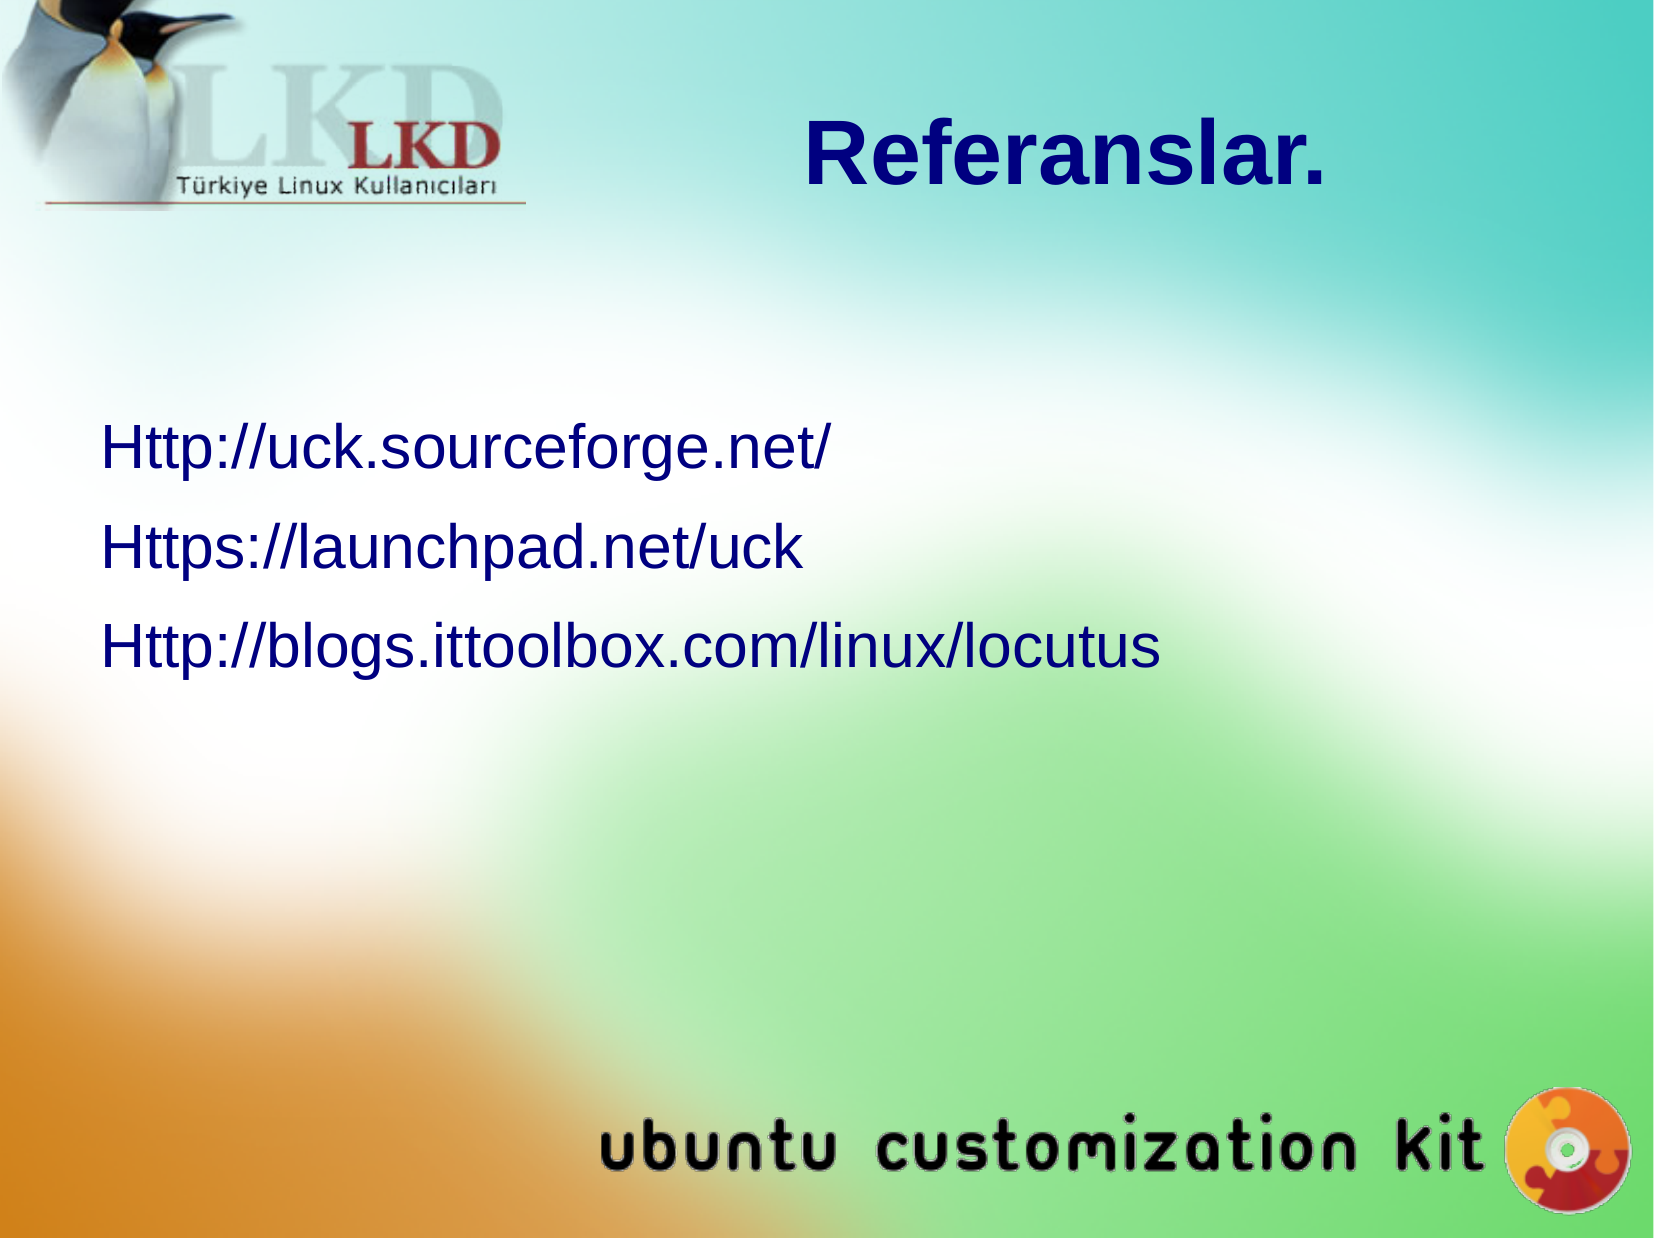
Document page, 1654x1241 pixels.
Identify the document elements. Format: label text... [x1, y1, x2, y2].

title Referanslar. [562, 56, 1571, 250]
list Http://uck.sourceforge.net/ Https://launchpad.net/uck Http://blogs.ittoolbox.com/linux/locutus [82, 412, 1613, 1094]
picture [0, 0, 1654, 1238]
